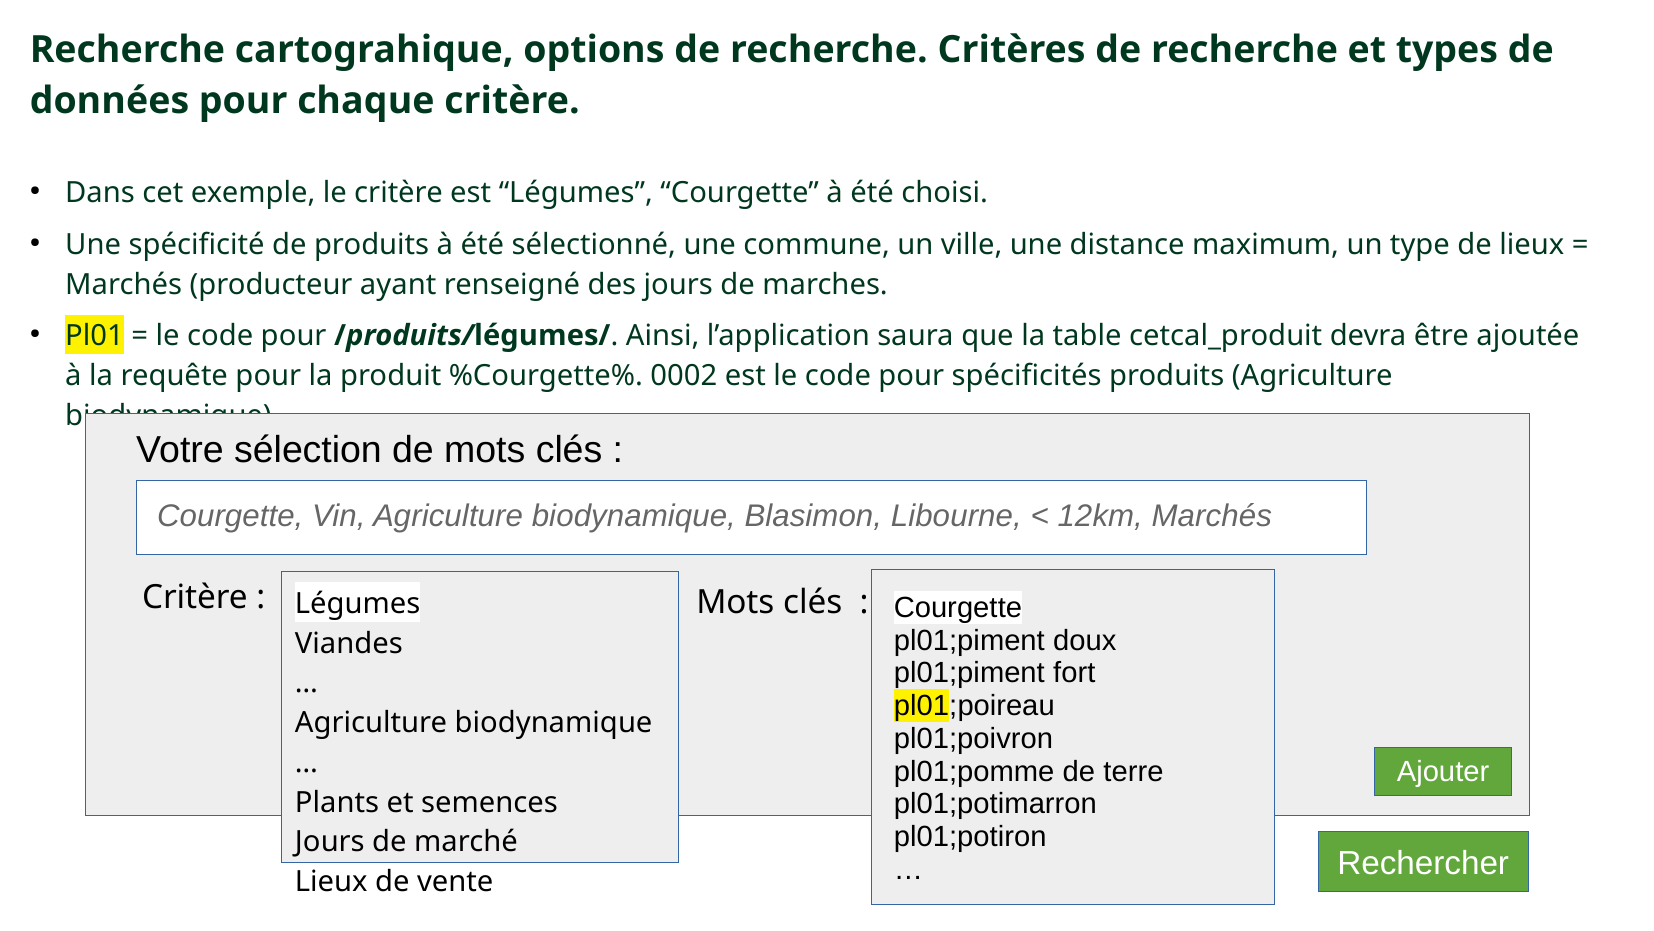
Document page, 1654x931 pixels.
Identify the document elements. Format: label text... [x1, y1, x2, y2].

text_box Ajouter [1374, 747, 1512, 796]
text_box Recherche cartograhique, options de recherche. Critères de recherche et types de données pour chaque critère. Dans cet exemple, le critère est “Légumes”, “Courgette” à été choisi. Une spécificité de produits à été sélectionné, une commune, un ville, une distance maximum, un type de lieux = Marchés (producteur ayant renseigné des jours de marches. Pl01 = le code pour /produits/légumes/. Ainsi, l’application saura que la table cetcal_produit devra être ajoutée à la requête pour la produit %Courgette%. 0002 est le code pour spécificités produits (Agriculture biodynamique). [15, 15, 1606, 345]
text_box Rechercher [1318, 837, 1529, 890]
text_box [85, 413, 1530, 905]
text_box [1318, 831, 1529, 837]
text_box Courgette, Vin, Agriculture biodynamique, Blasimon, Libourne, < 12km, Marchés [142, 490, 1364, 541]
text_box Critère : [127, 565, 503, 628]
text_box Votre sélection de mots clés : [121, 420, 1007, 478]
text_box Courgette pl01;piment doux pl01;piment fort pl01;poireau pl01;poivron pl01;pomme de terre pl01;potimarron pl01;potiron … [879, 583, 1330, 894]
text_box Légumes Viandes … Agriculture biodynamique … Plants et semences Jours de marché Lieux de vente [280, 574, 671, 852]
text_box Mots clés : [681, 570, 871, 633]
